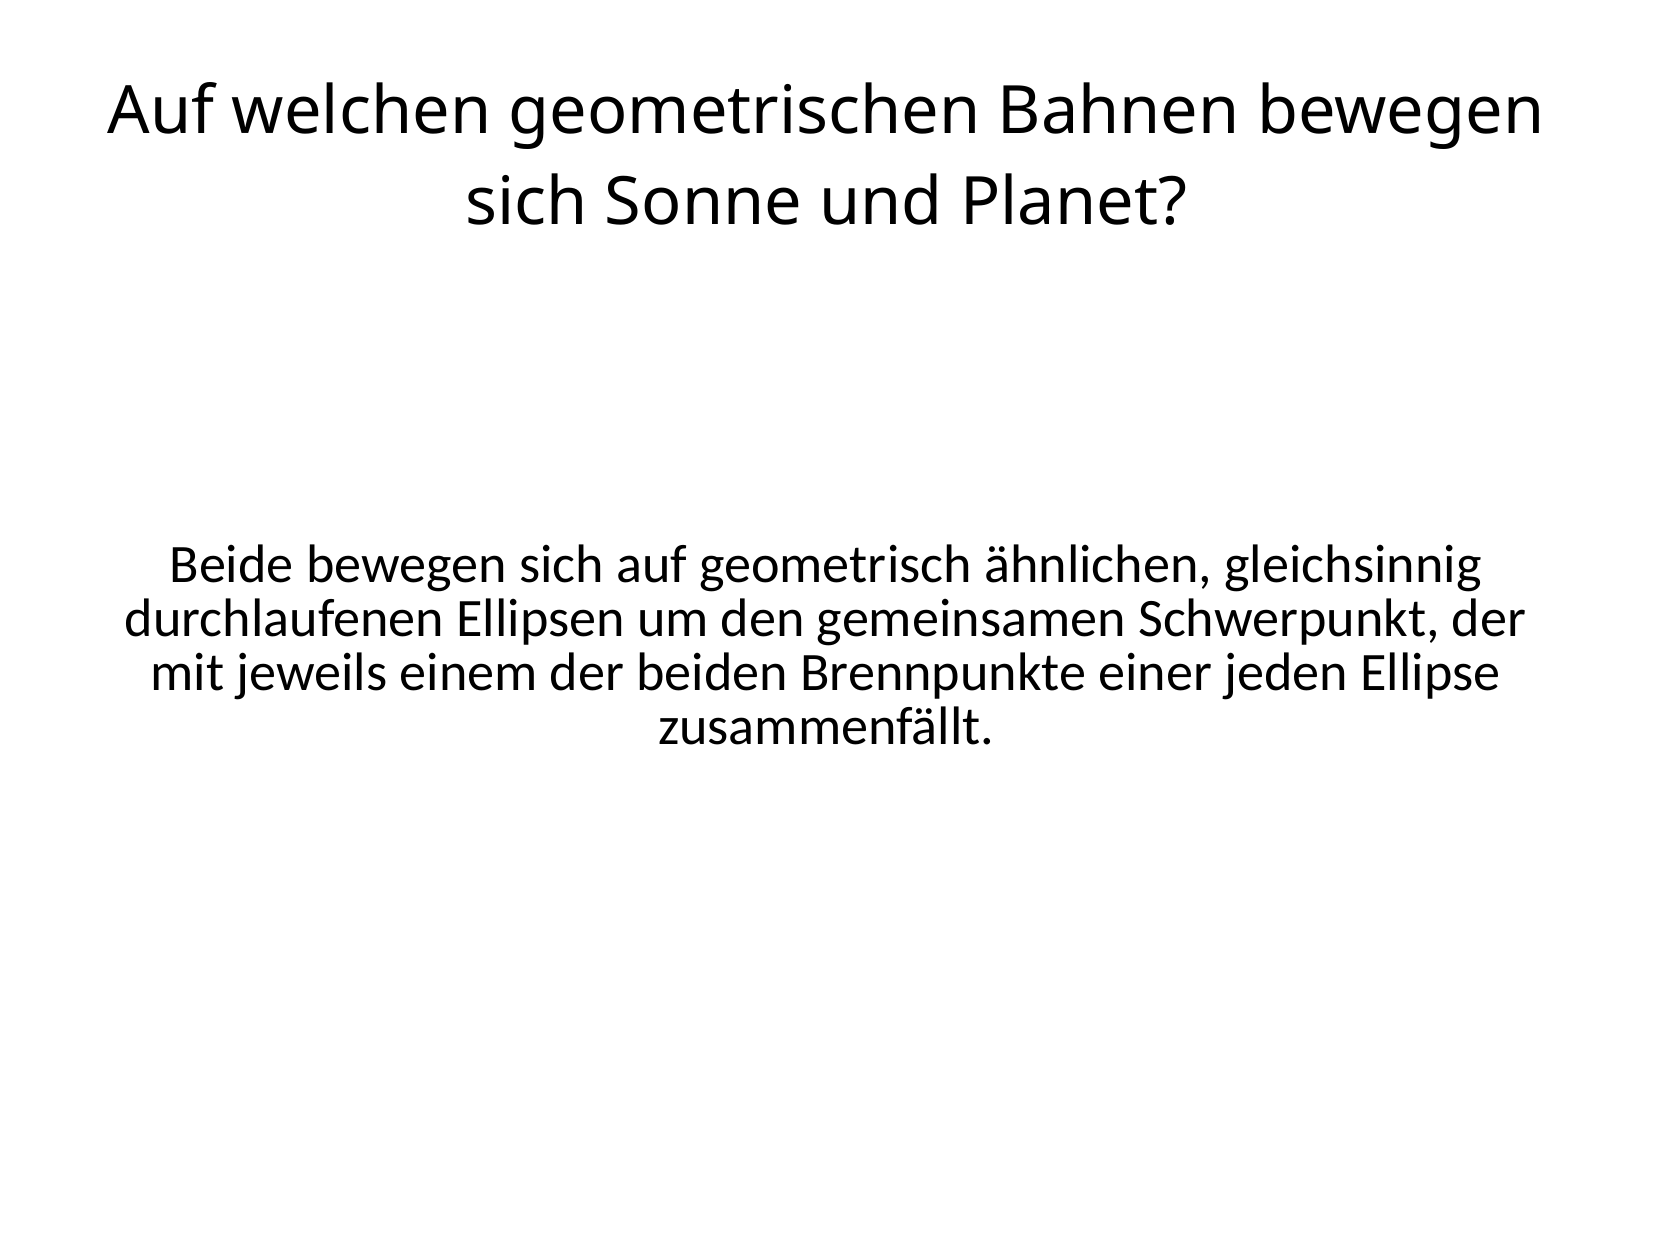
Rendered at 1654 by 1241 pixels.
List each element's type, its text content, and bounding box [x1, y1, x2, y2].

title Auf welchen geometrischen Bahnen bewegen sich Sonne und Planet? [82, 49, 1571, 257]
subtitle Beide bewegen sich auf geometrisch ähnlichen, gleichsinnig durchlaufenen Ellipsen um den gemeinsamen Schwerpunkt, der mit jeweils einem der beiden Brennpunkte einer jeden Ellipse zusammenfällt. [82, 290, 1571, 1010]
